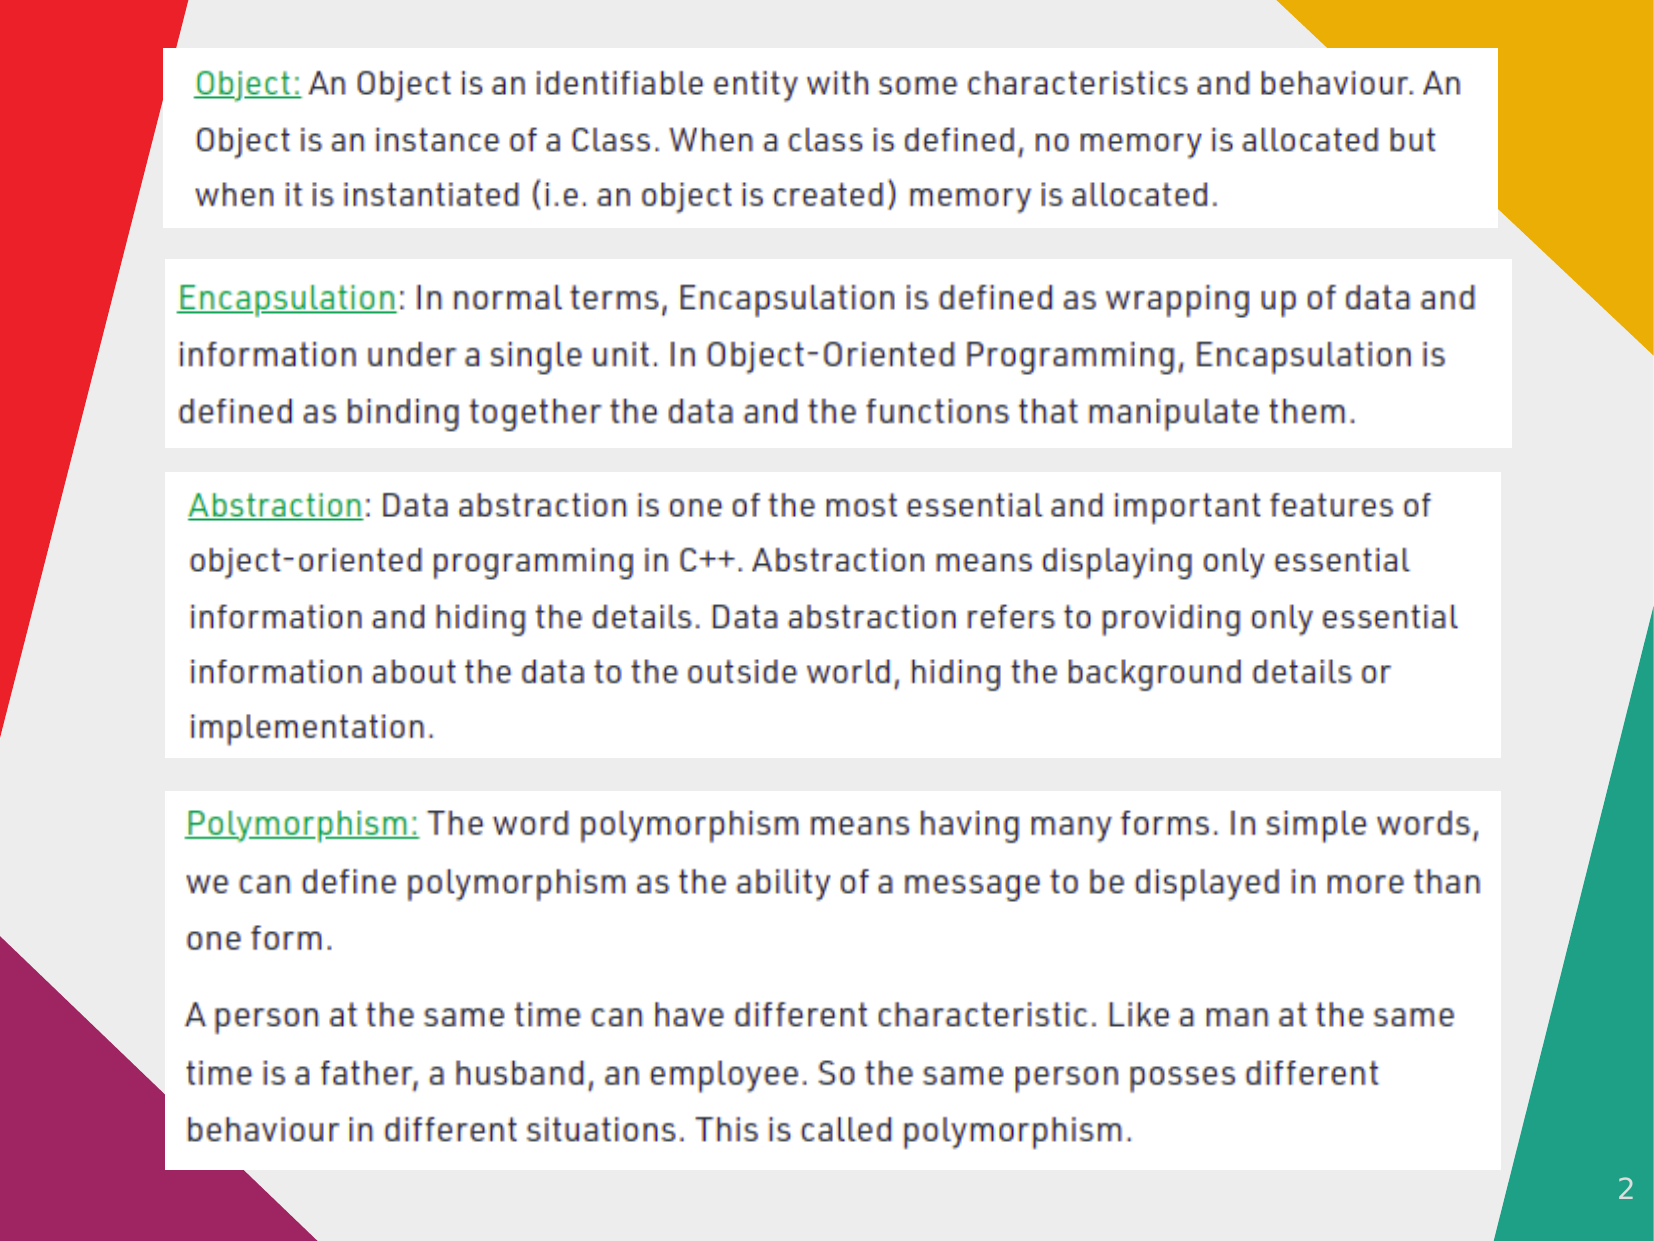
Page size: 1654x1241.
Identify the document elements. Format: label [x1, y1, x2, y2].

picture [165, 791, 1501, 1170]
picture [165, 259, 1512, 448]
picture [163, 48, 1498, 228]
picture [165, 472, 1501, 758]
